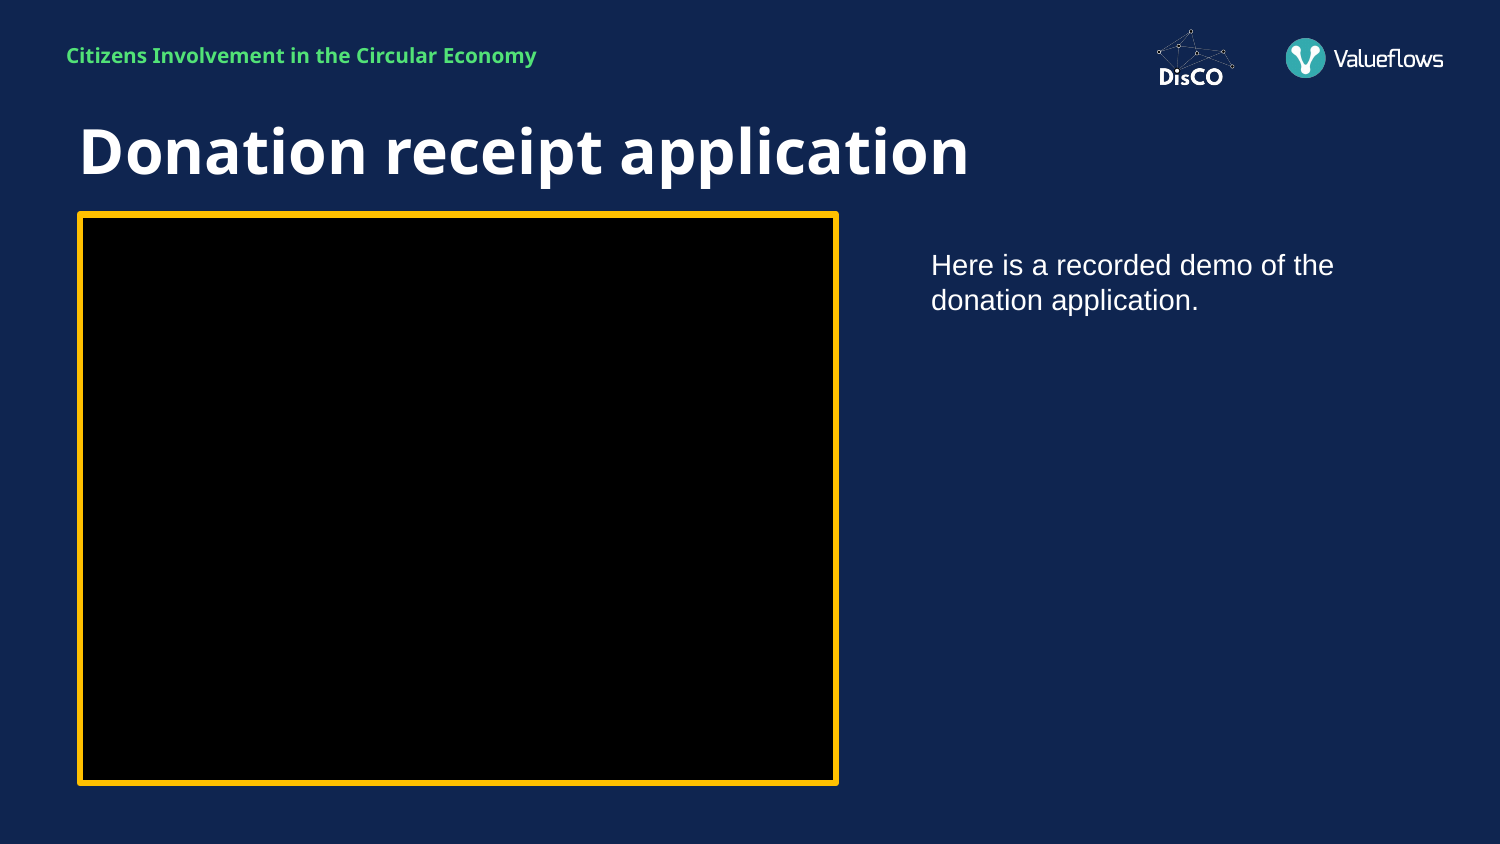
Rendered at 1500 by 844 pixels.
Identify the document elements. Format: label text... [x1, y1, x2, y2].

list Here is a recorded demo of the donation application. [916, 231, 1413, 794]
picture [1156, 29, 1235, 86]
picture [1280, 32, 1449, 83]
picture [82, 217, 833, 780]
title Donation receipt application [63, 89, 1437, 203]
